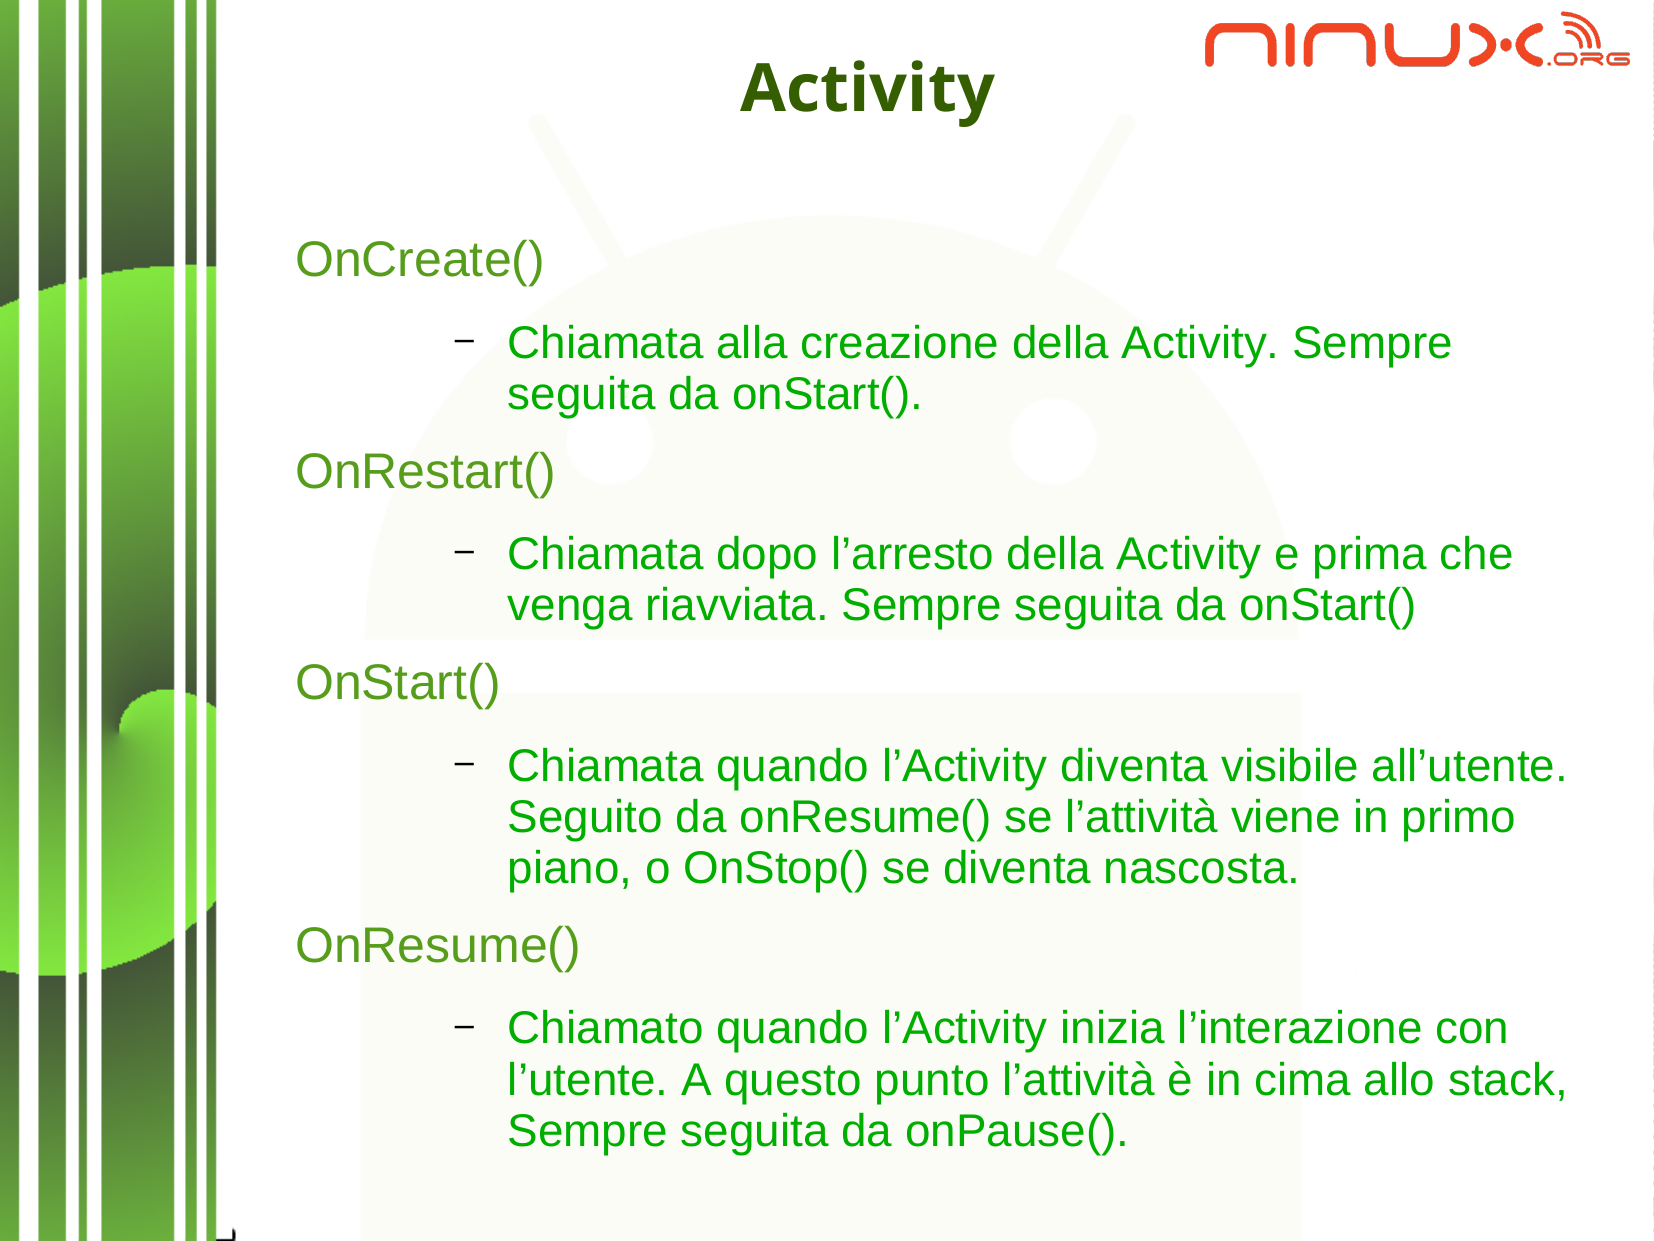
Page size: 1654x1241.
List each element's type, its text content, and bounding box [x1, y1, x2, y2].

picture [0, 0, 1654, 1241]
title Activity [236, 46, 1500, 125]
list OnCreate() Chiamata alla creazione della Activity. Sempre seguita da onStart(). OnRestart() Chiamata dopo l’arresto della Activity e prima che venga riavviata. Sempre seguita da onStart() OnStart() Chiamata quando l’Activity diventa visibile all’utente. Seguito da onResume() se l’attività viene in primo piano, o OnStop() se diventa nascosta. OnResume() Chiamato quando l’Activity inizia l’interazione con l’utente. A questo punto l’attività è in cima allo stack, Sempre seguita da onPause(). [224, 231, 1598, 1154]
